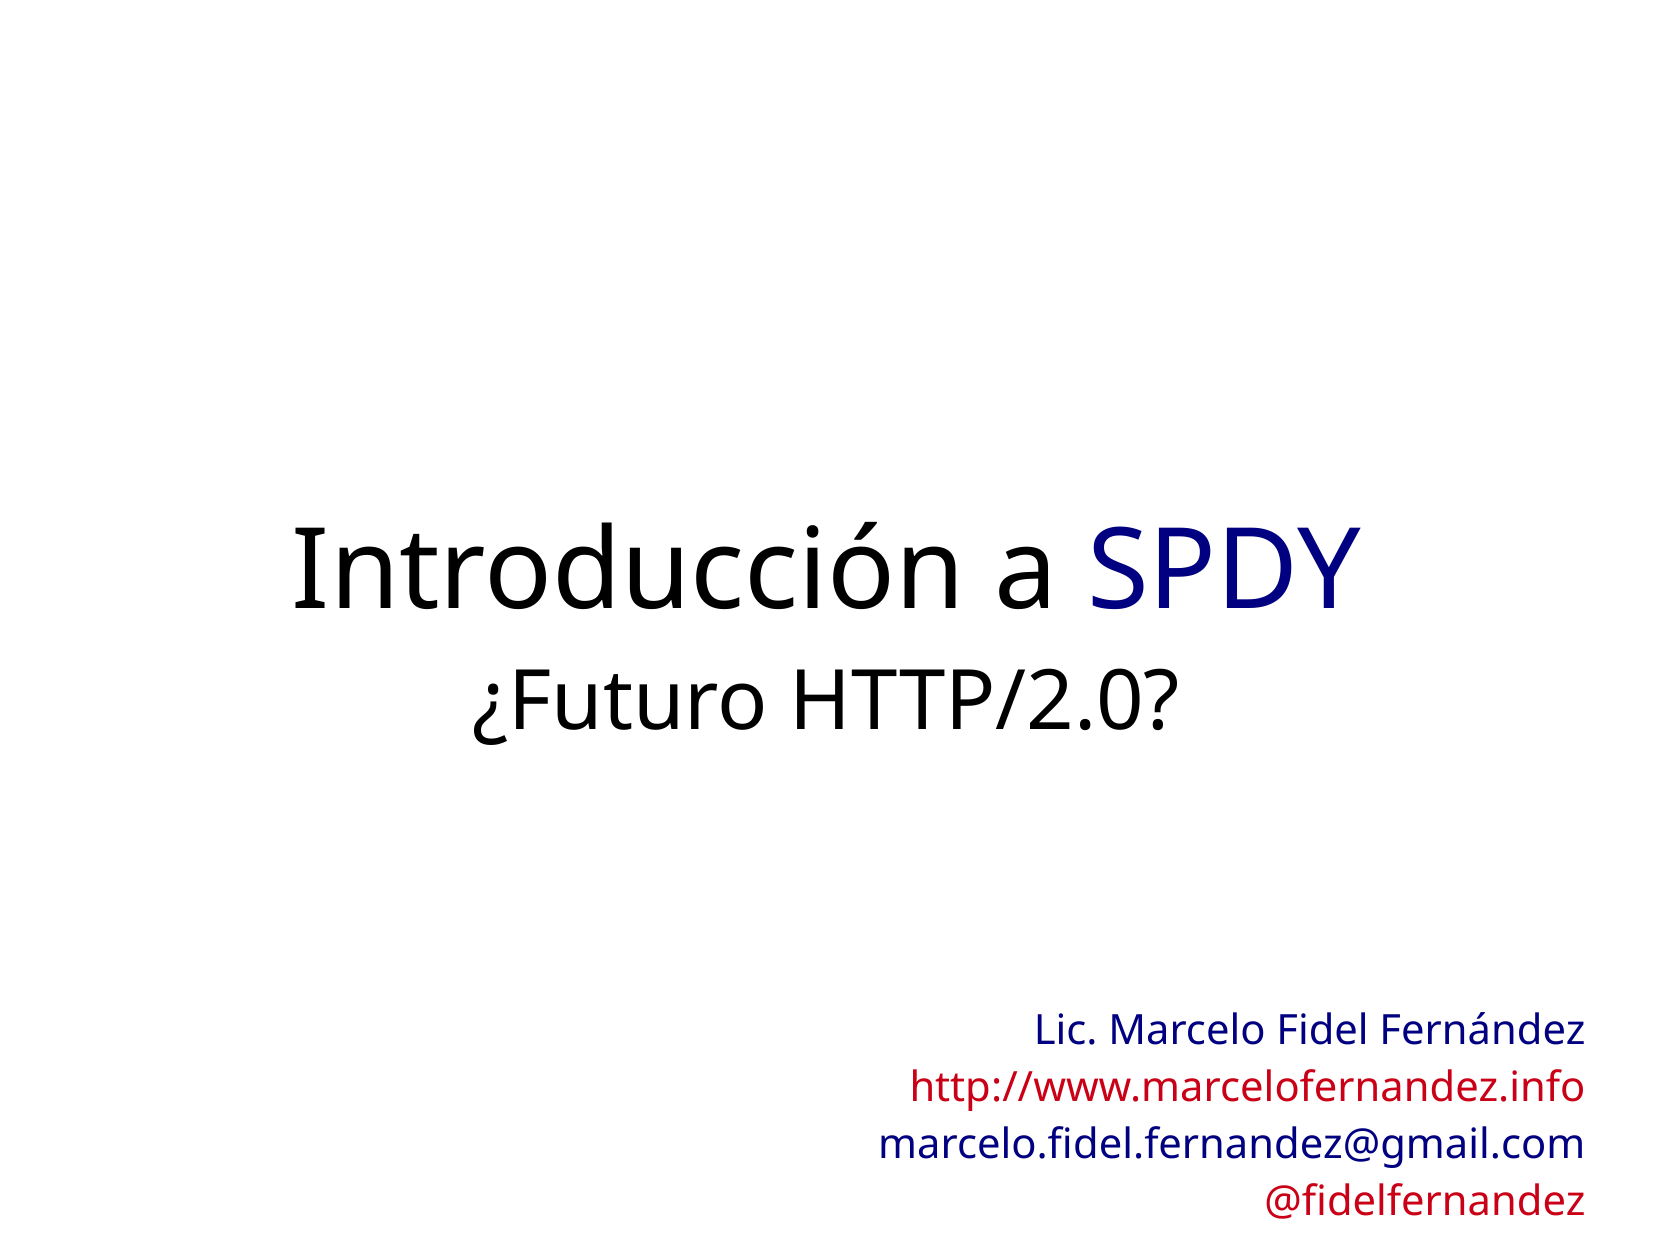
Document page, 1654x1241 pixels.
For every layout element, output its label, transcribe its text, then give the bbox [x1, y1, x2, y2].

text_box Lic. Marcelo Fidel Fernández http://www.marcelofernandez.info marcelo.fidel.fernandez@gmail.com @fidelfernandez [336, 992, 1601, 1195]
subtitle Introducción a SPDY ¿Futuro HTTP/2.0? [82, 49, 1571, 1193]
